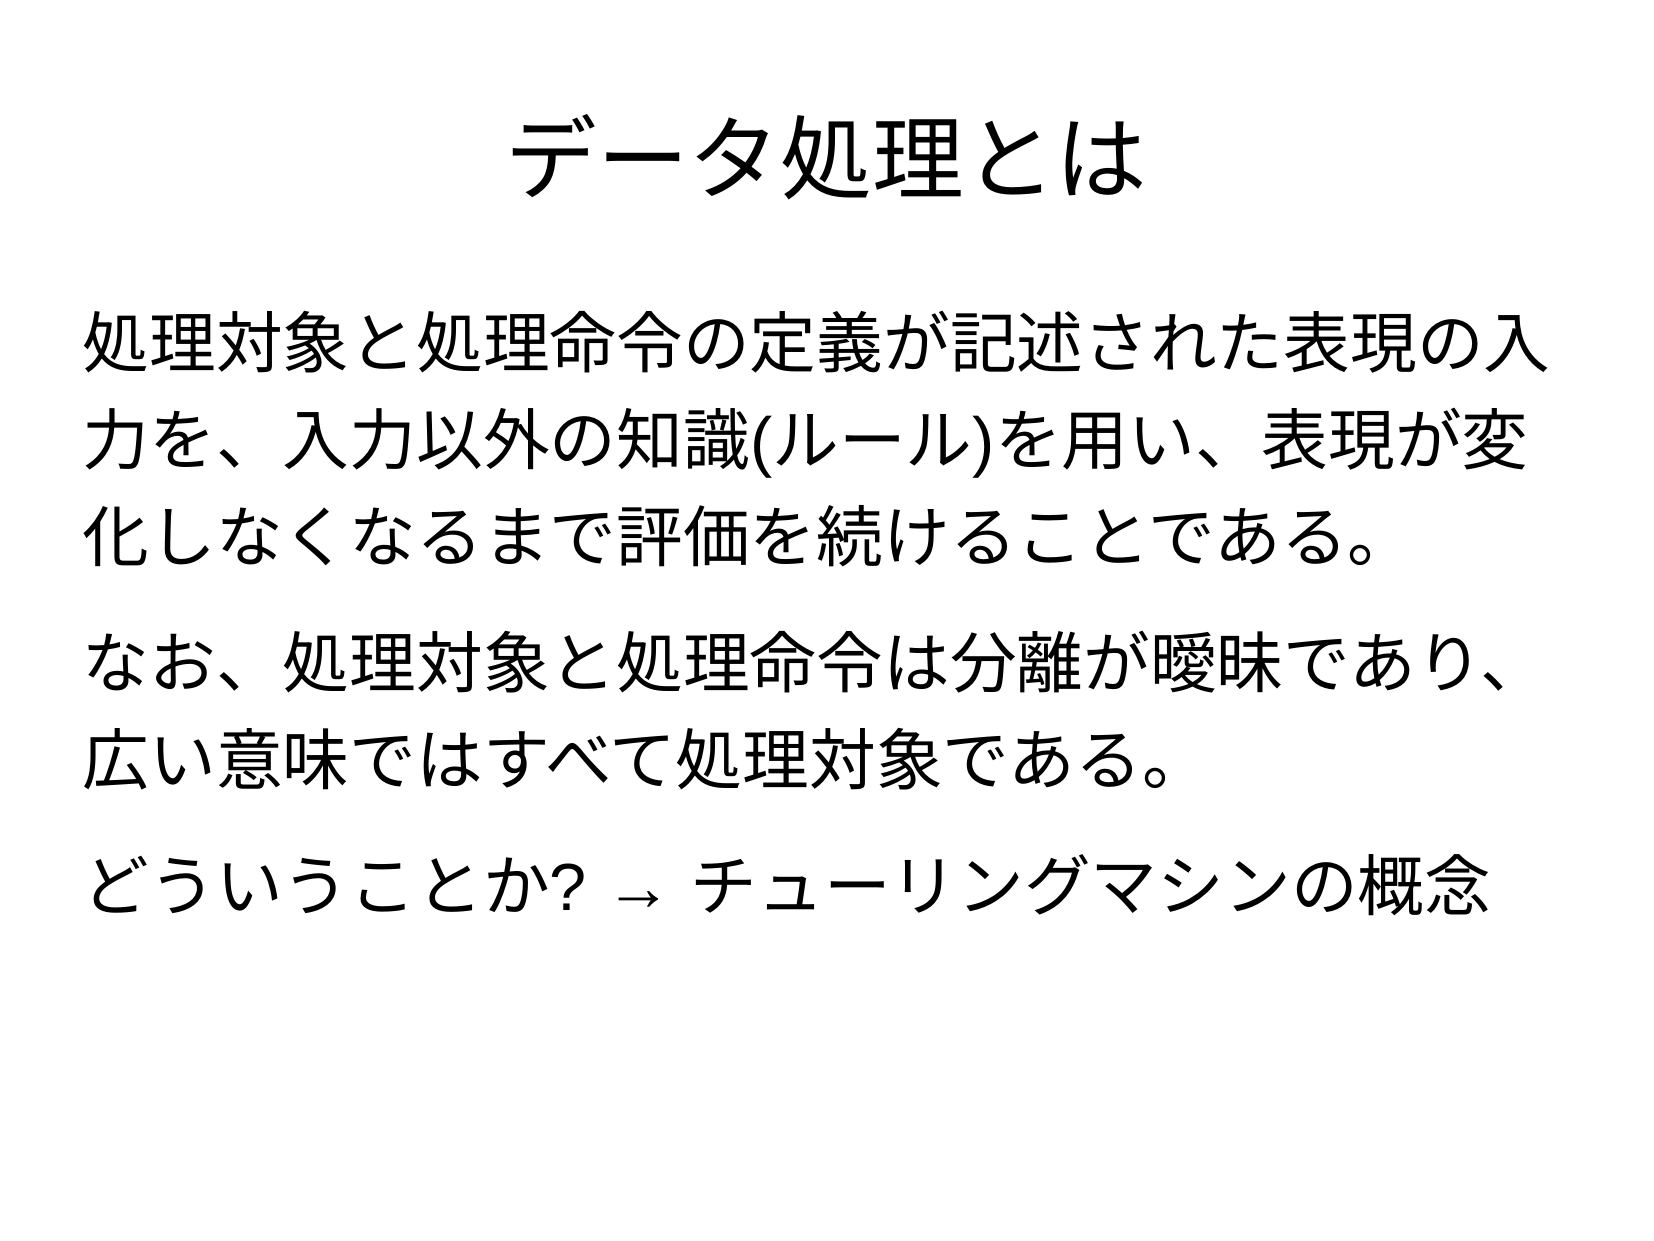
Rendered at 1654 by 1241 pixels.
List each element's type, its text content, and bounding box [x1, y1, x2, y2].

list 処理対象と処理命令の定義が記述された表現の入力を、入力以外の知識(ルール)を用い、表現が変化しなくなるまで評価を続けることである。 なお、処理対象と処理命令は分離が曖昧であり、広い意味ではすべて処理対象である。 どういうことか? → チューリングマシンの概念 [82, 290, 1571, 1010]
title データ処理とは [82, 49, 1571, 257]
